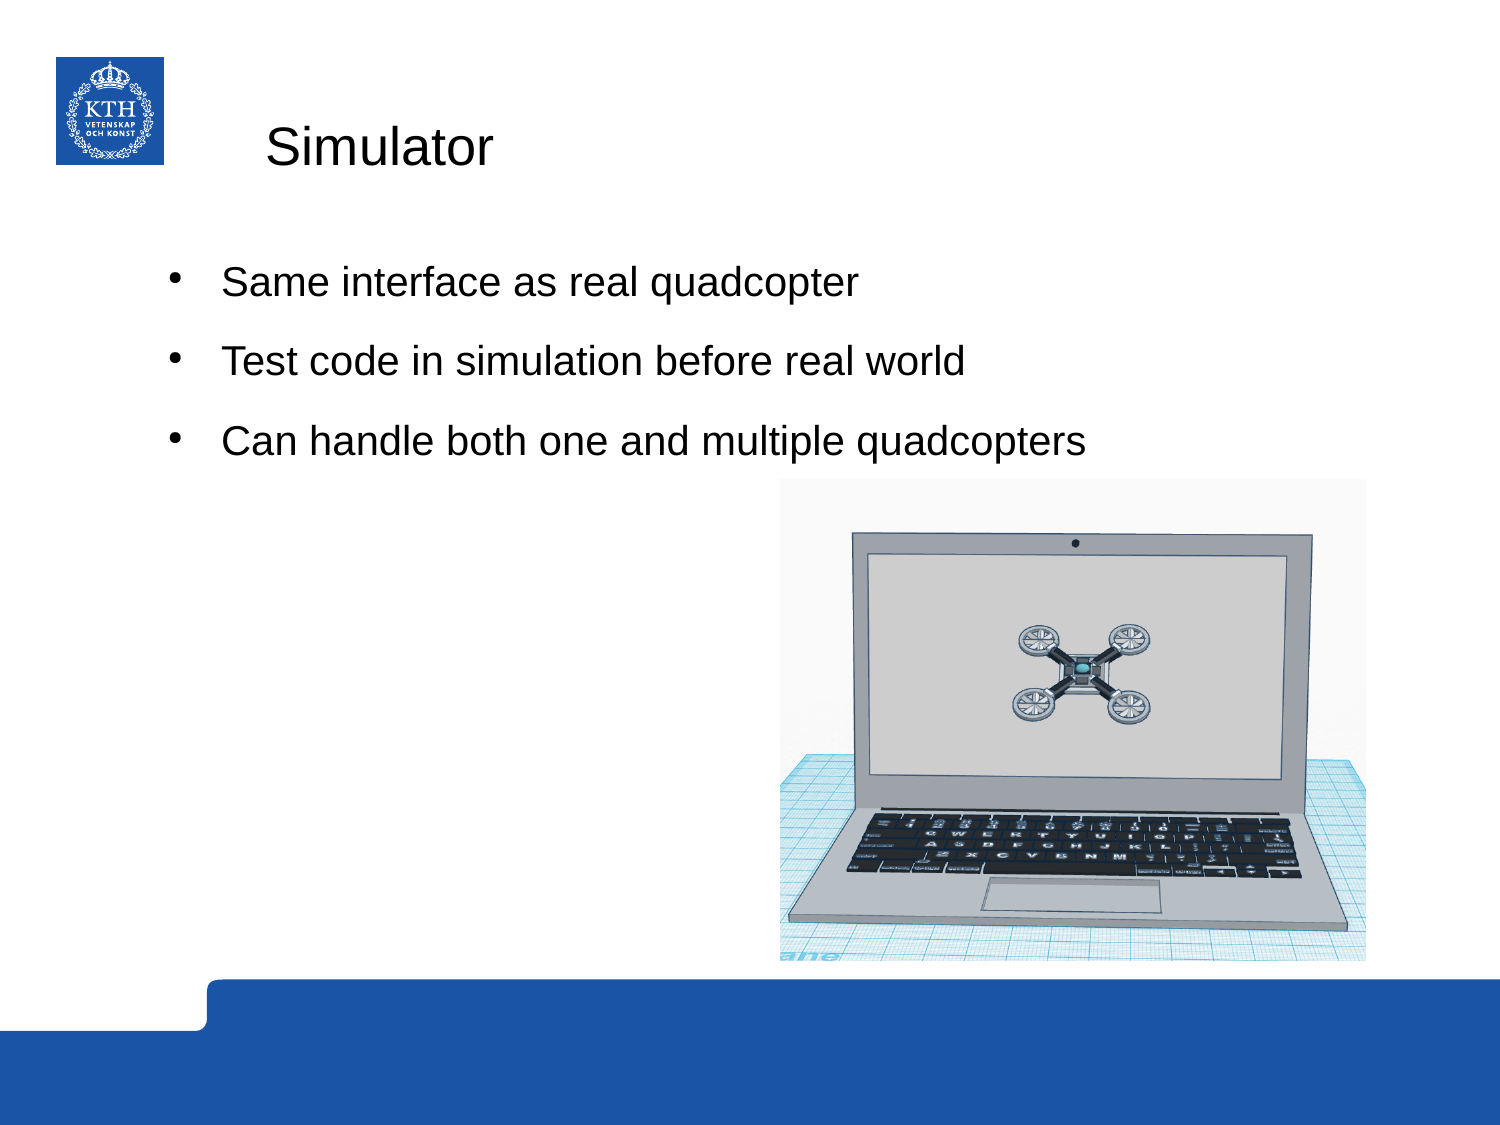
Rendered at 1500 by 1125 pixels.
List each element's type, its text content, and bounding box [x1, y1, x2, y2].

title Simulator [265, 66, 1404, 177]
picture [780, 479, 1366, 961]
list Same interface as real quadcopter Test code in simulation before real world Can handle both one and multiple quadcopters [150, 254, 1288, 391]
